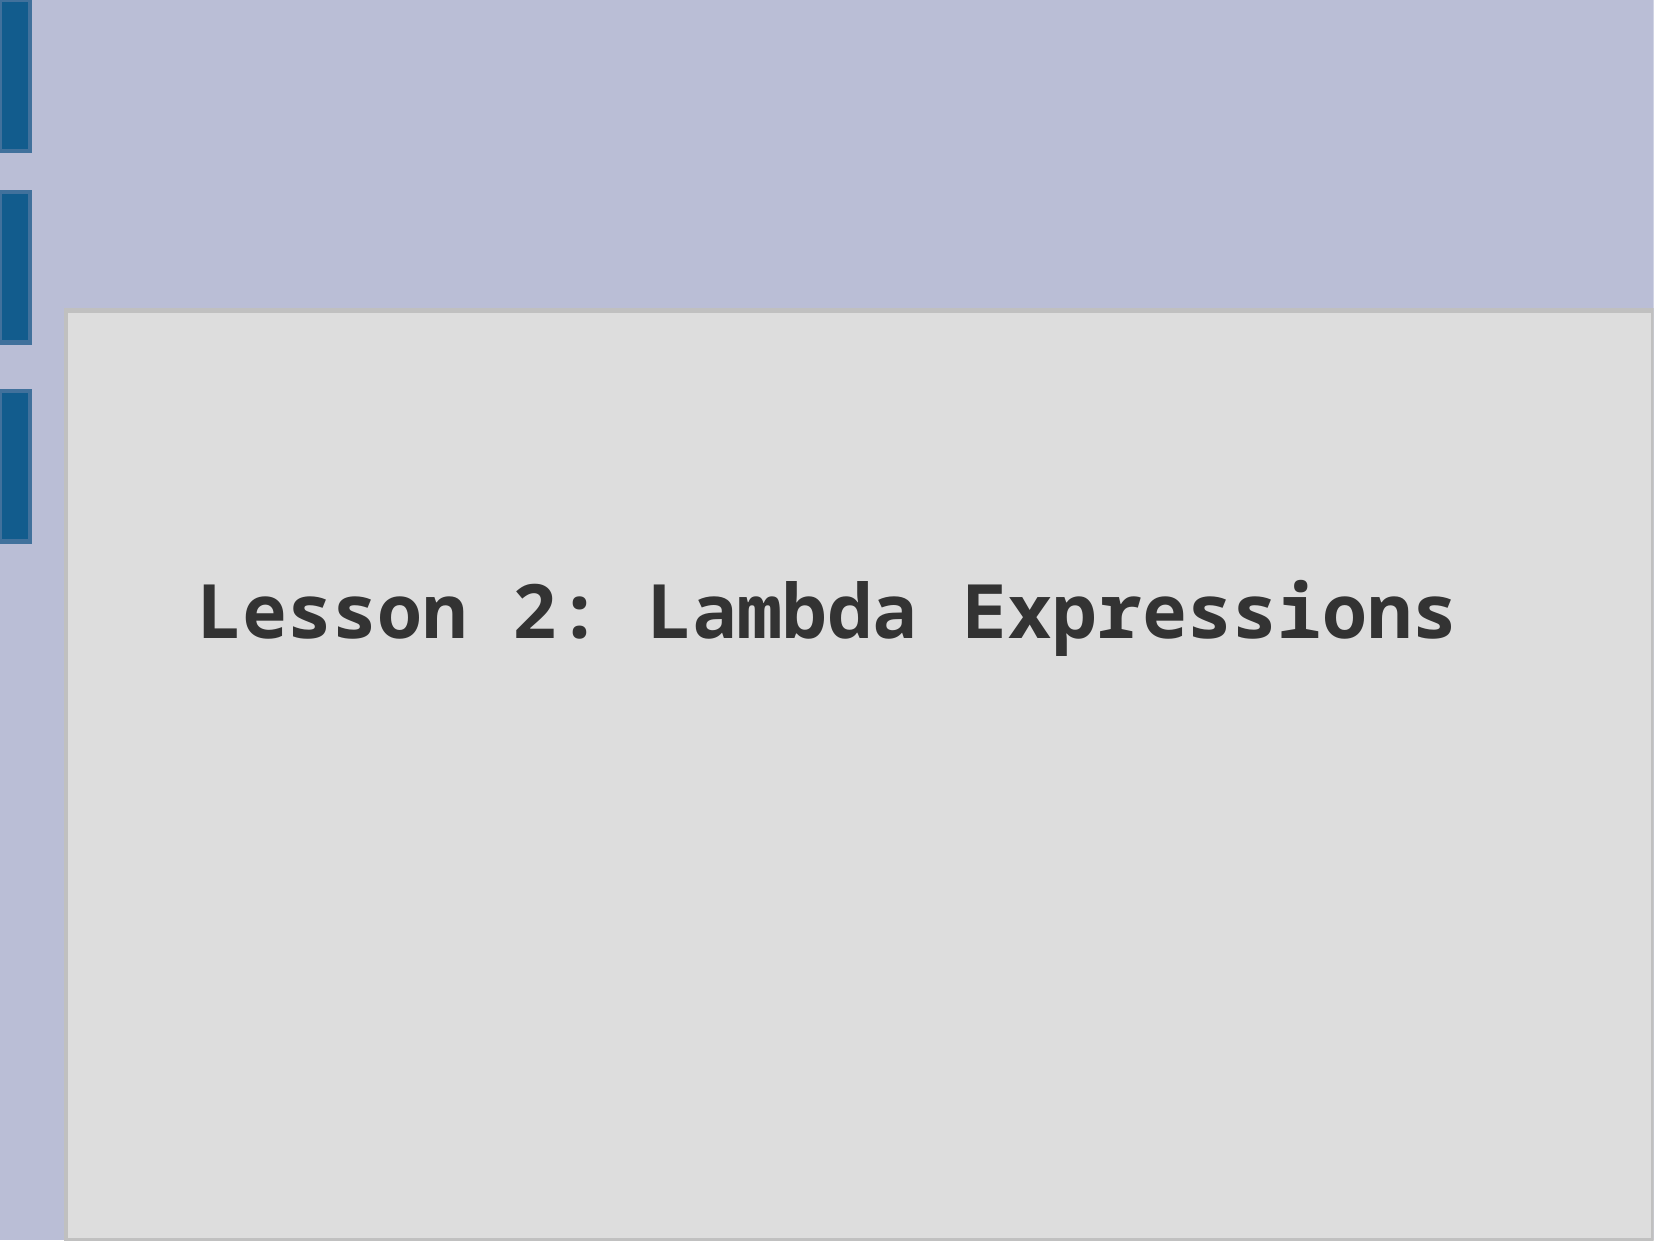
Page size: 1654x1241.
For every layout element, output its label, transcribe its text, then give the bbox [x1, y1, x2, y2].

subtitle Lesson 2: Lambda Expressions [121, 91, 1534, 1127]
